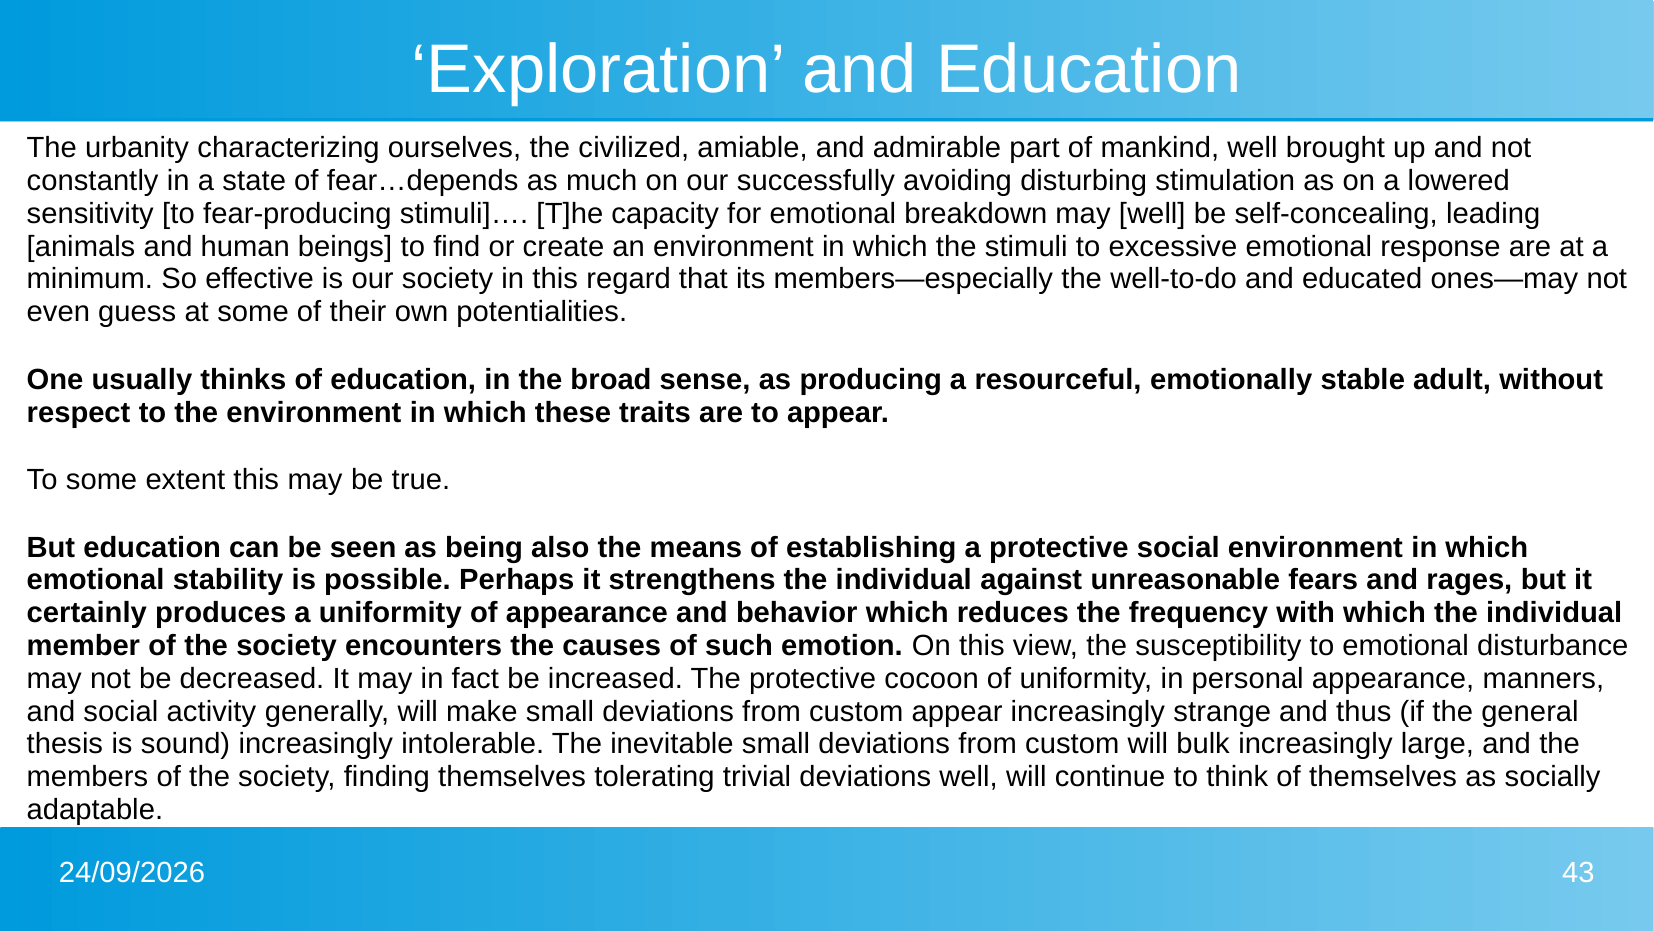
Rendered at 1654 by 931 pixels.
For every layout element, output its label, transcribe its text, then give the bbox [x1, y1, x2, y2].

text_box The urbanity characterizing ourselves, the civilized, amiable, and admirable part of mankind, well brought up and not constantly in a state of fear…depends as much on our successfully avoiding disturbing stimulation as on a lowered sensitivity [to fear-producing stimuli]…. [T]he capacity for emotional breakdown may [well] be self-concealing, leading [animals and human beings] to find or create an environment in which the stimuli to excessive emotional response are at a minimum. So effective is our society in this regard that its members—especially the well-to-do and educated ones—may not even guess at some of their own potentialities. One usually thinks of education, in the broad sense, as producing a resourceful, emotionally stable adult, without respect to the environment in which these traits are to appear. To some extent this may be true. But education can be seen as being also the means of establishing a protective social environment in which emotional stability is possible. Perhaps it strengthens the individual against unreasonable fears and rages, but it certainly produces a uniformity of appearance and behavior which reduces the frequency with which the individual member of the society encounters the causes of such emotion. On this view, the susceptibility to emotional disturbance may not be decreased. It may in fact be increased. The protective cocoon of uniformity, in personal appearance, manners, and social activity generally, will make small deviations from custom appear increasingly strange and thus (if the general thesis is sound) increasingly intolerable. The inevitable small deviations from custom will bulk increasingly large, and the members of the society, finding themselves tolerating trivial deviations well, will continue to think of themselves as socially adaptable. [11, 124, 1654, 829]
title ‘Exploration’ and Education [59, 29, 1595, 108]
